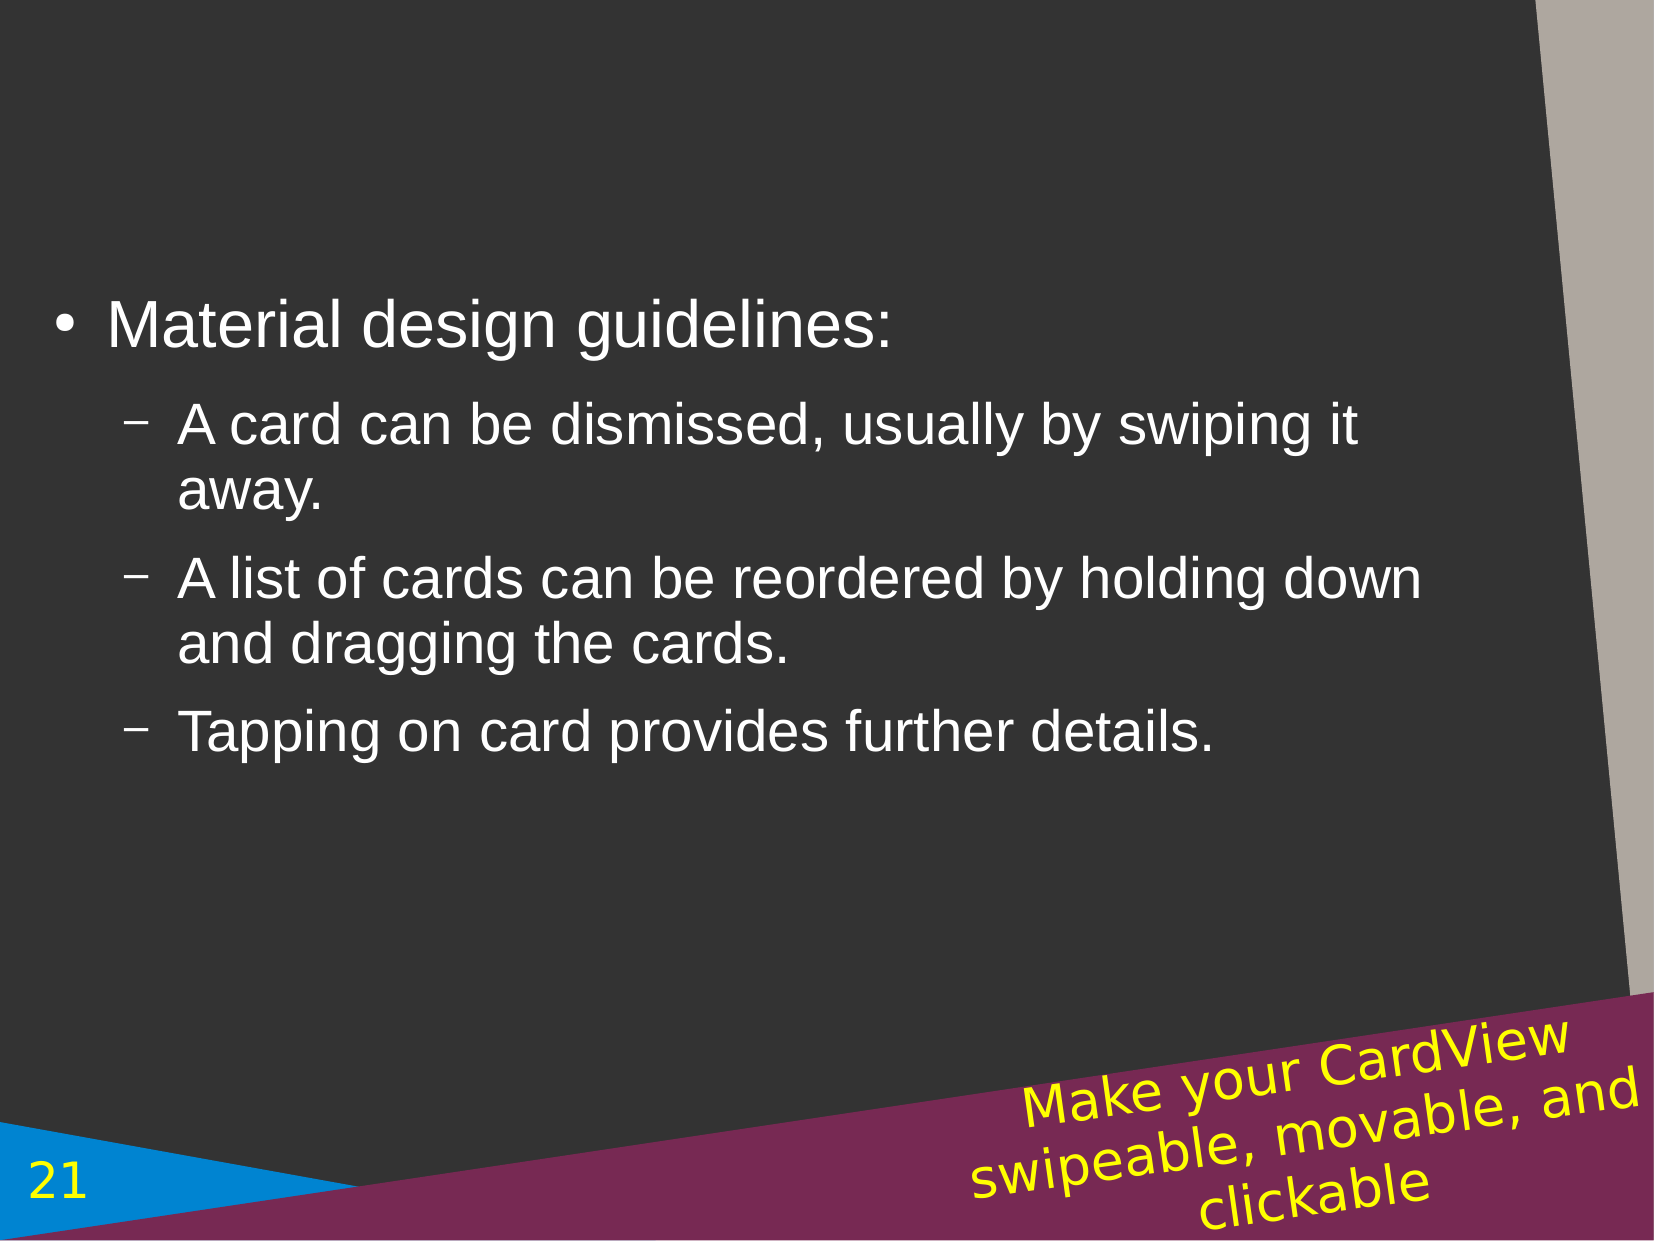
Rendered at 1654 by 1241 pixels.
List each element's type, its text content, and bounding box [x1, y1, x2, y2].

title Make your CardView swipeable, movable, and clickable [956, 992, 1654, 1241]
list Material design guidelines: A card can be dismissed, usually by swiping it away. A list of cards can be reordered by holding down and dragging the cards. Tapping on card provides further details. [35, 59, 1524, 993]
